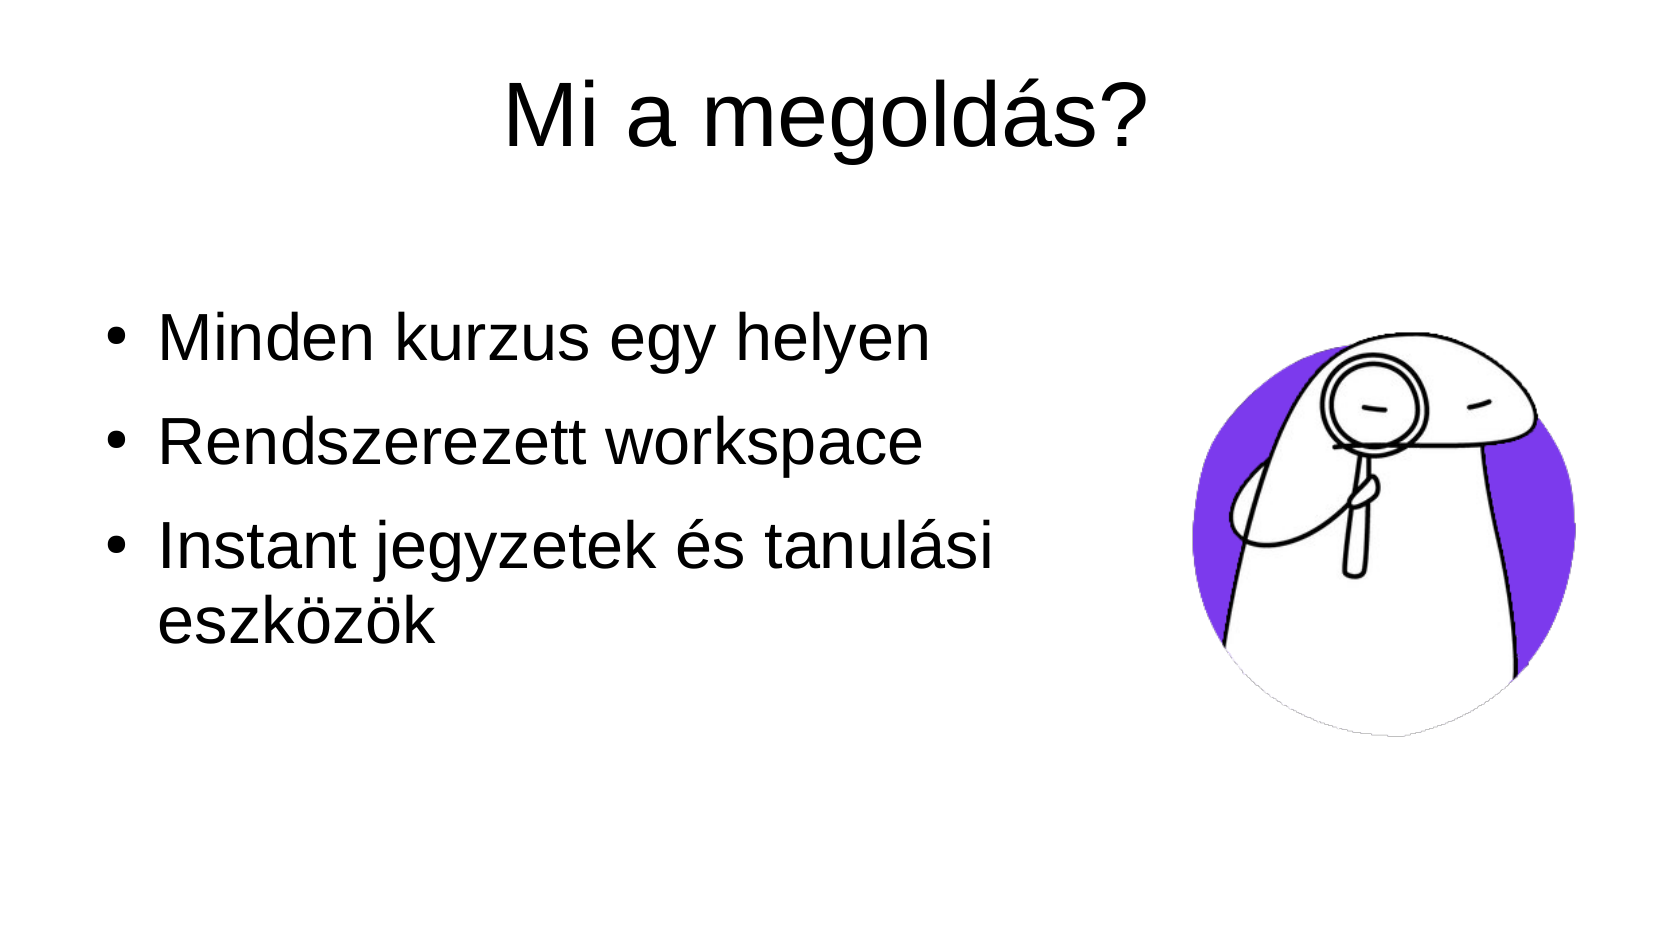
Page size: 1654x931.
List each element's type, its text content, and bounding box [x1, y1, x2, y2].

list Minden kurzus egy helyen Rendszerezett workspace Instant jegyzetek és tanulási eszközök [86, 300, 1126, 840]
picture [1162, 299, 1596, 751]
title Mi a megoldás? [82, 37, 1571, 193]
